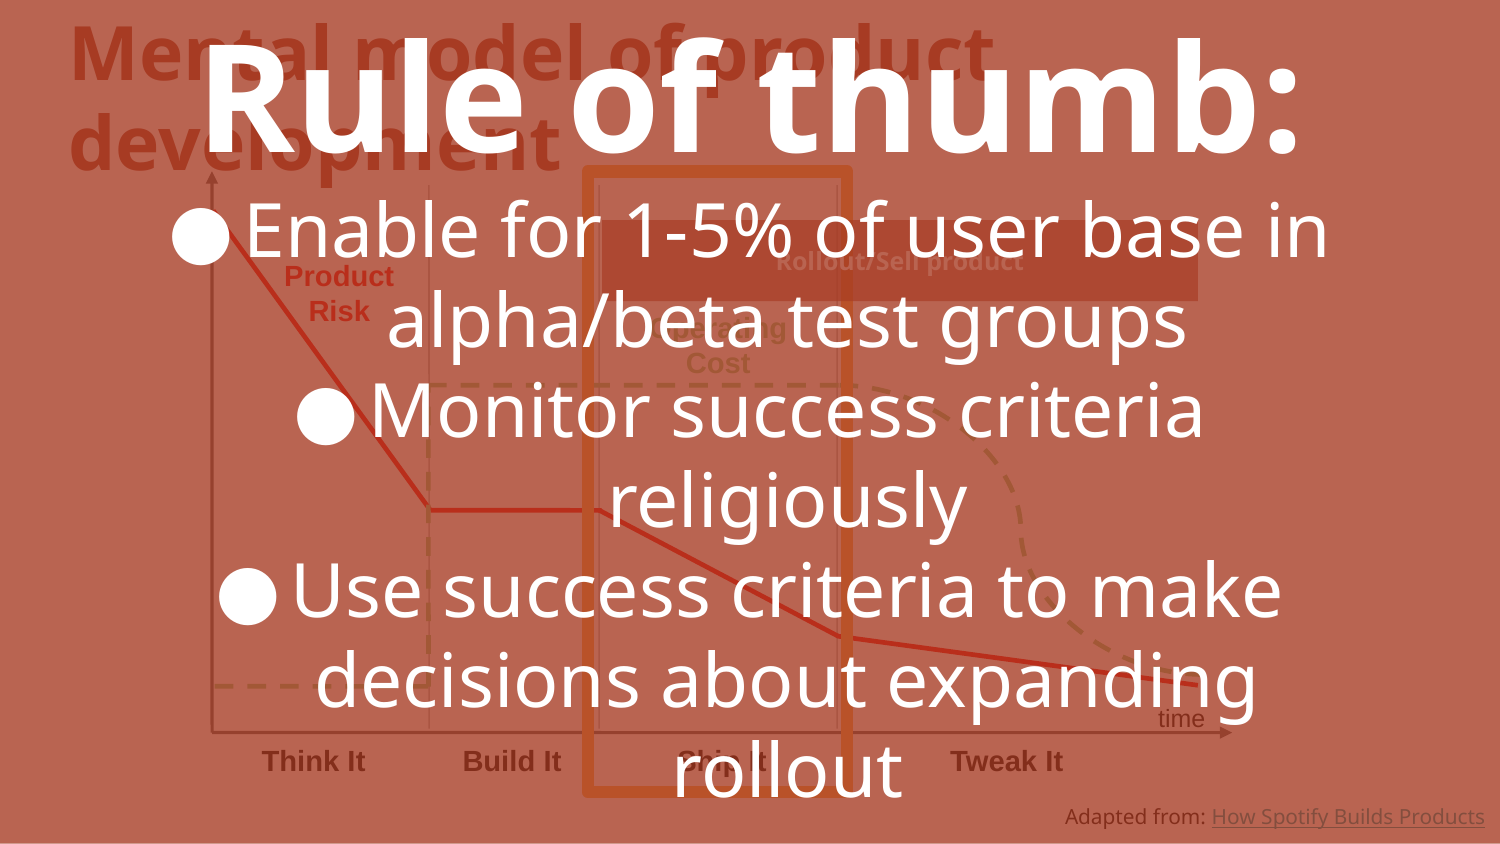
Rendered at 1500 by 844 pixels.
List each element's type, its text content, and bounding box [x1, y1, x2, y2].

text_box Rule of thumb: Enable for 1-5% of user base in alpha/beta test groups Monitor success criteria religiously Use success criteria to make decisions about expanding rollout [100, 129, 1400, 685]
text_box [0, 0, 1500, 844]
